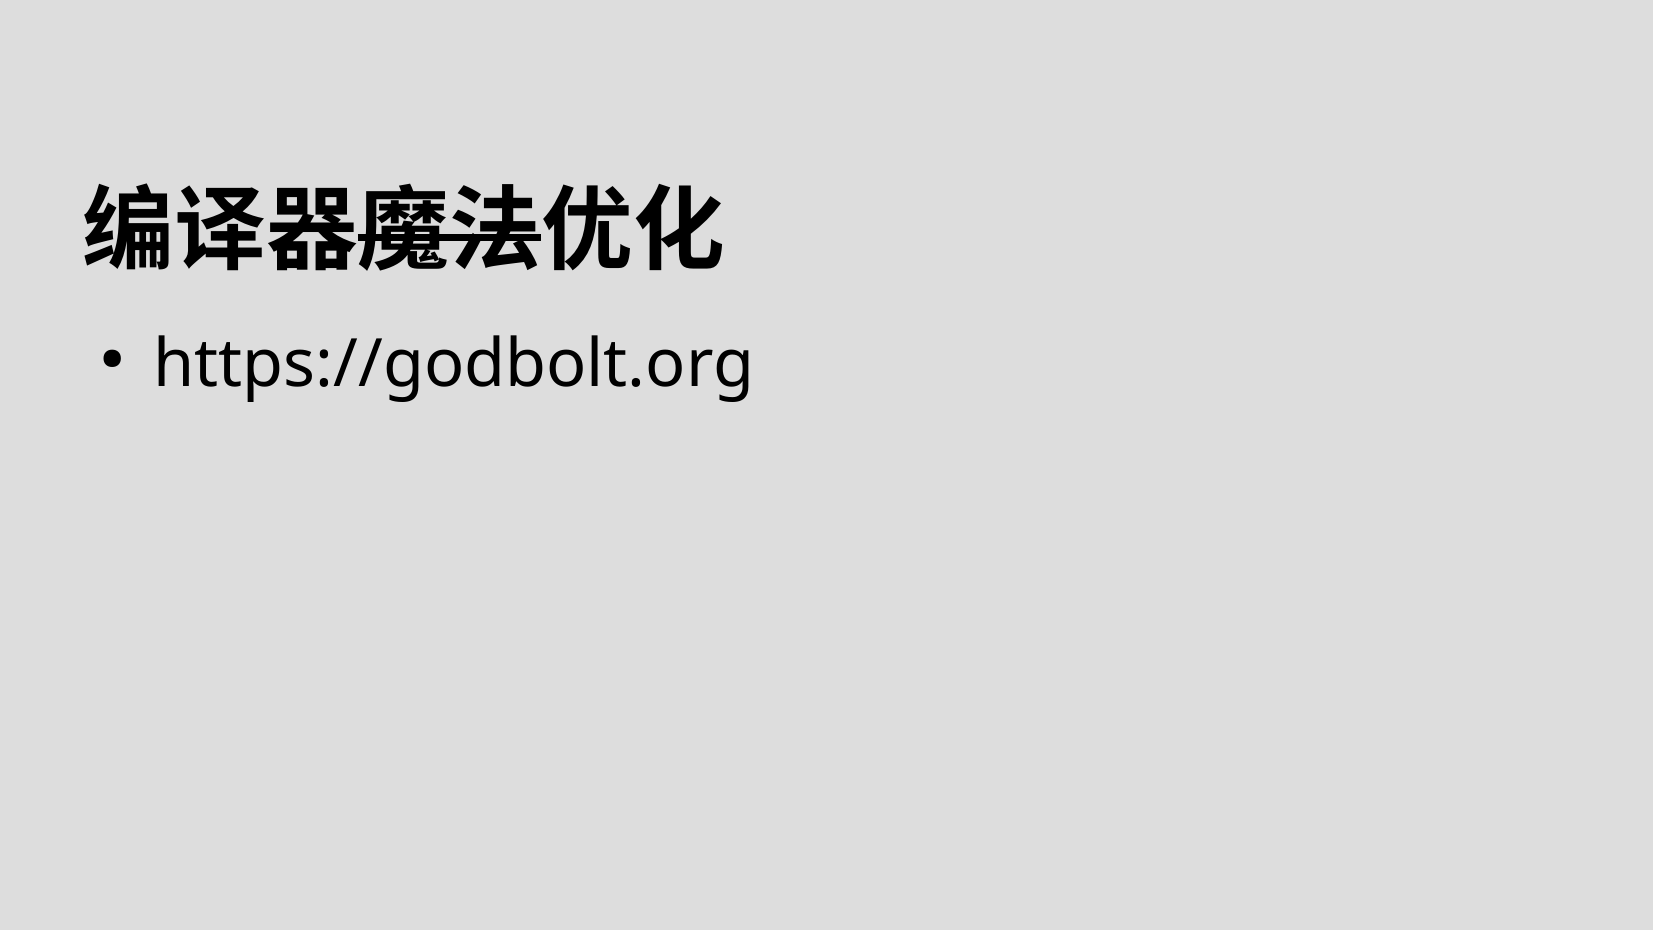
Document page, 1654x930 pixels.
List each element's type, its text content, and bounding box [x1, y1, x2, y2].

title 编译器魔法优化 [82, 144, 1571, 301]
list https://godbolt.org [82, 315, 1571, 855]
